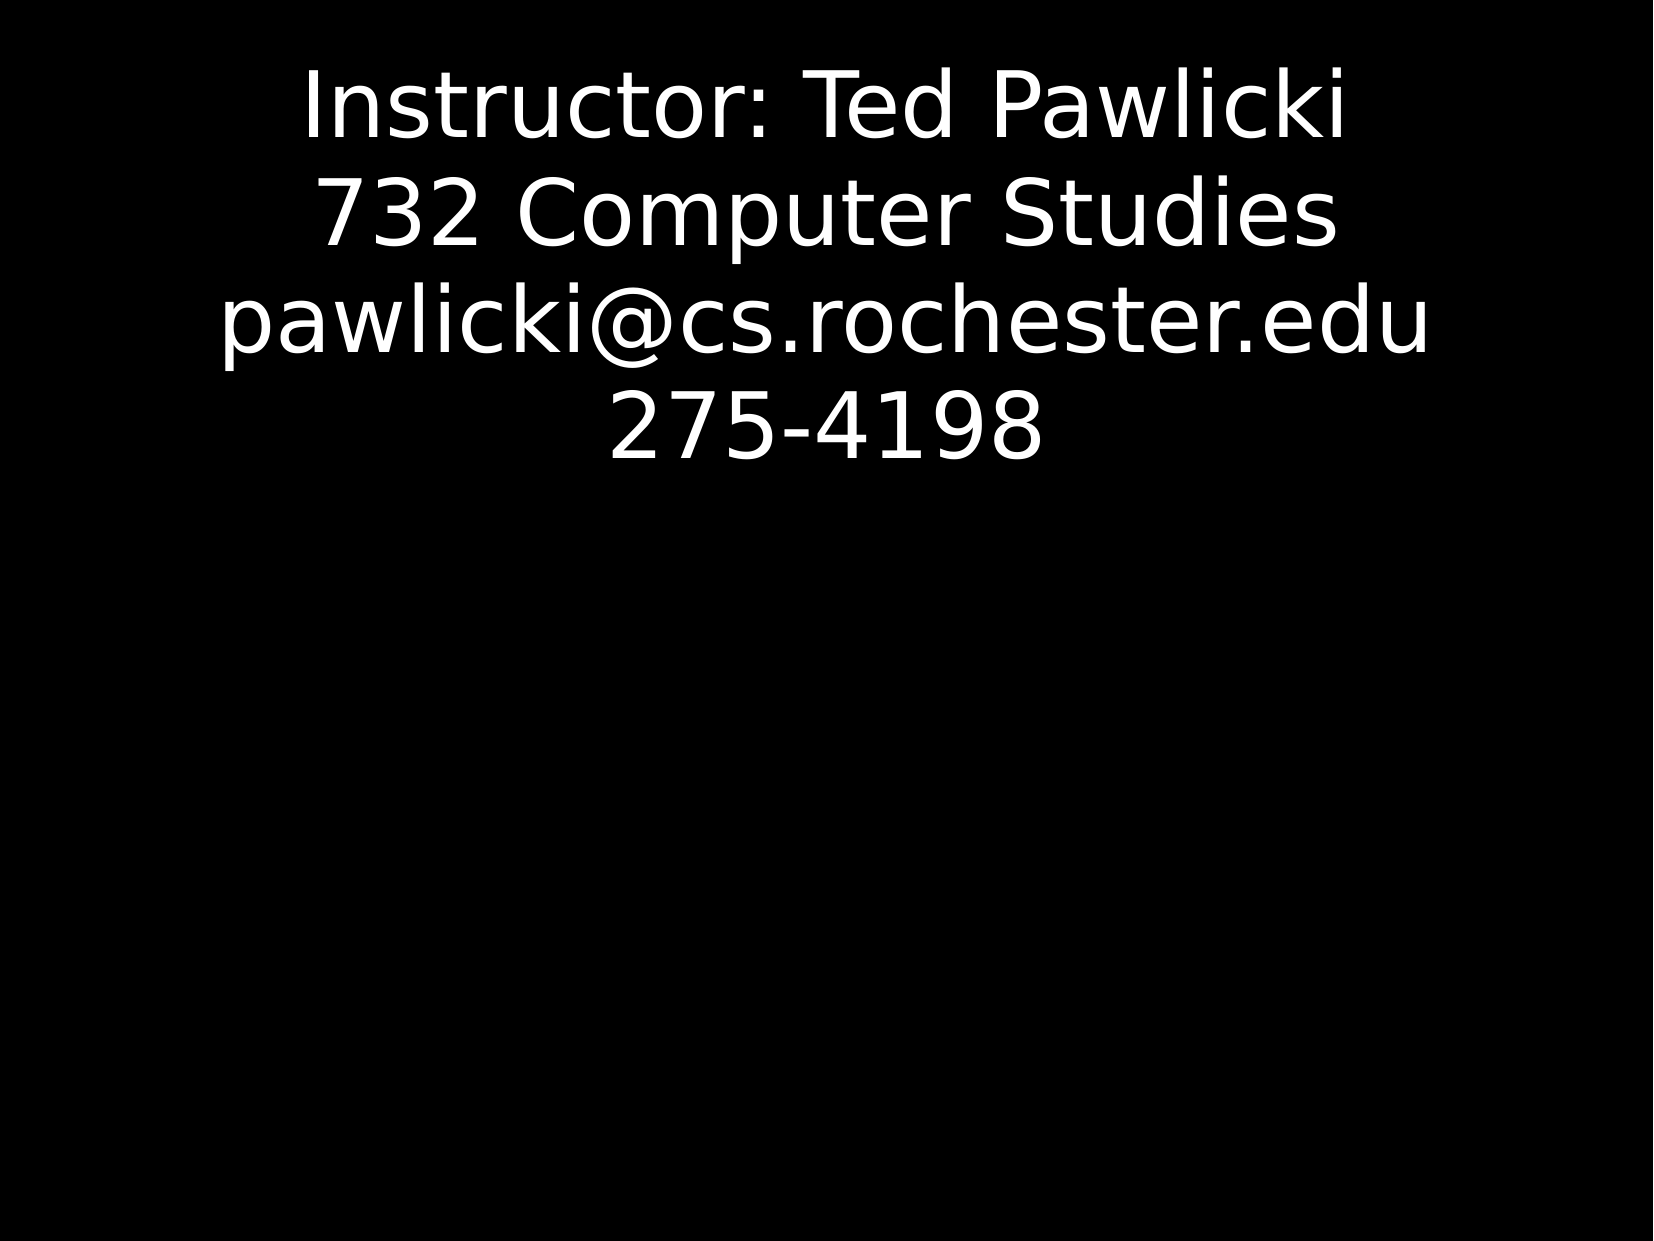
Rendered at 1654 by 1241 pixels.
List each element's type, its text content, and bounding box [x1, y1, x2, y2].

title Instructor: Ted Pawlicki 732 Computer Studies pawlicki@cs.rochester.edu 275-4198 [82, 45, 1571, 488]
